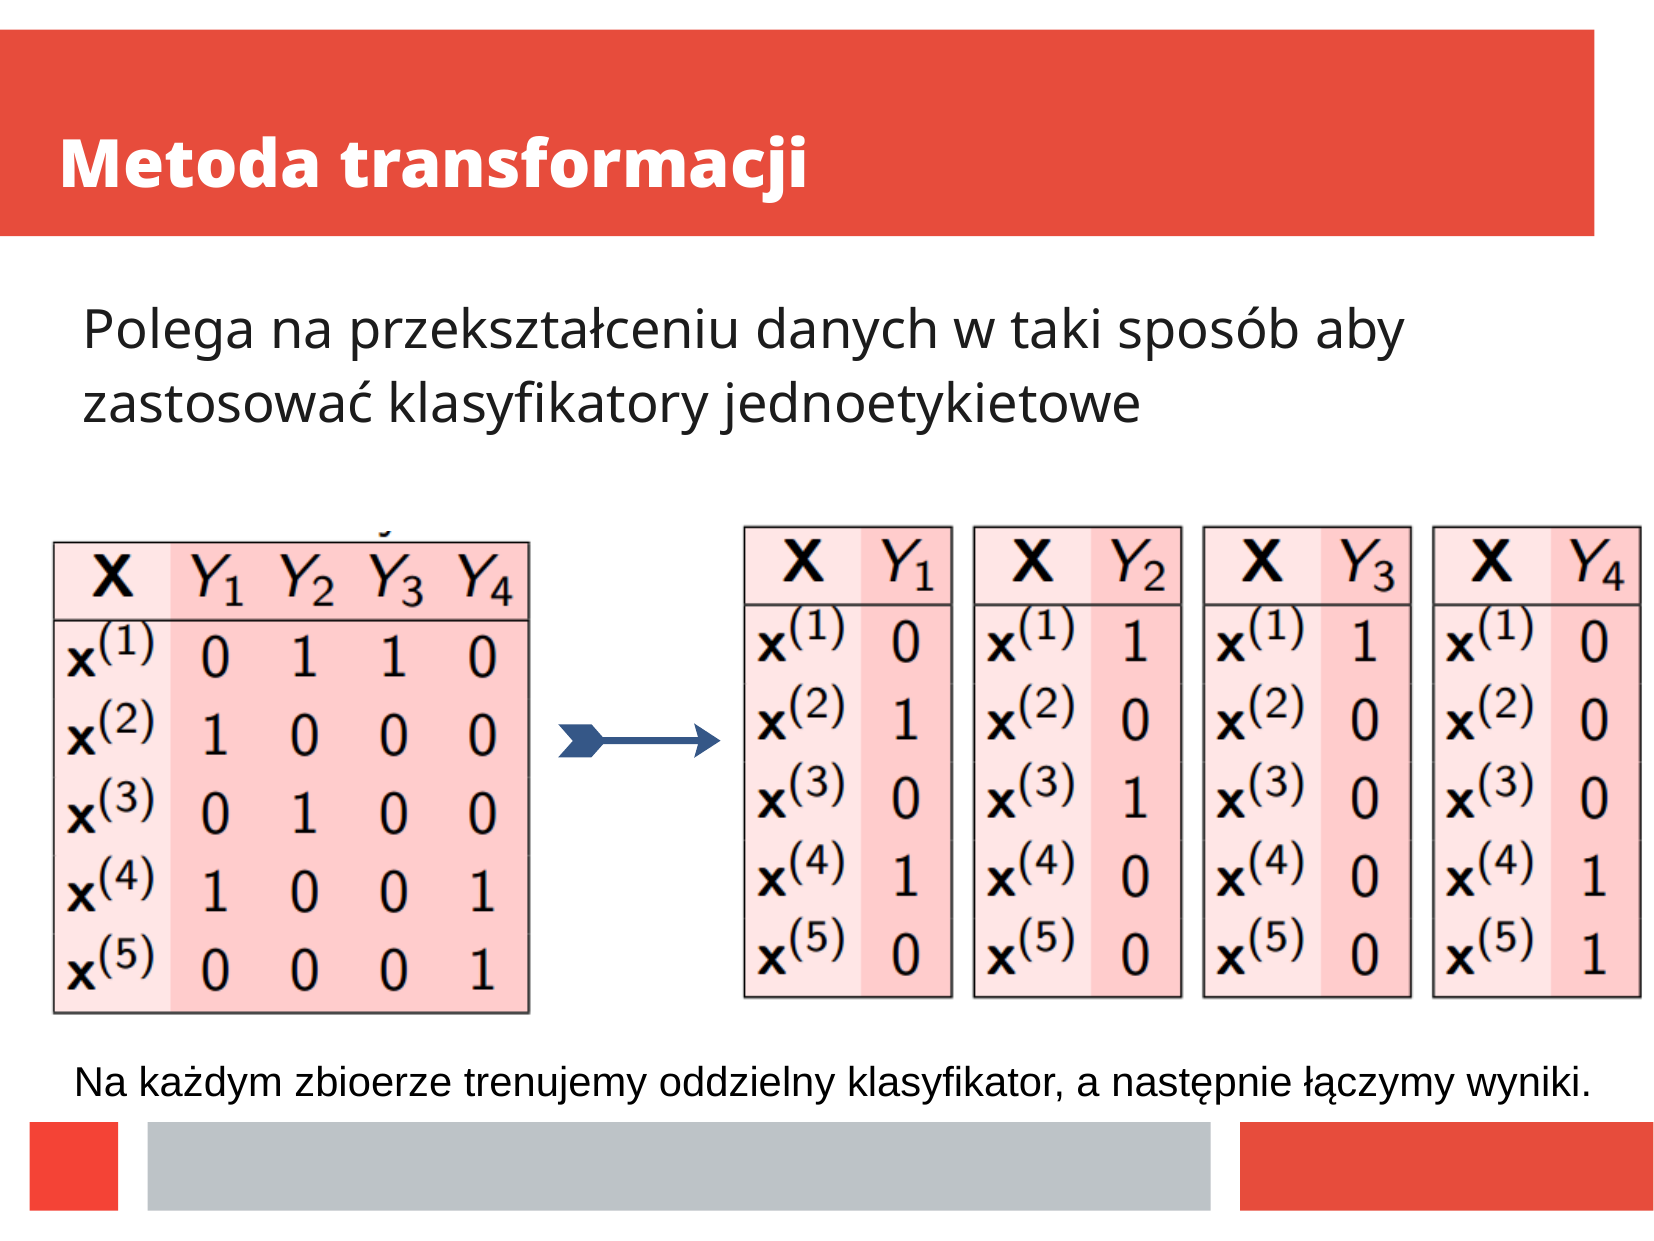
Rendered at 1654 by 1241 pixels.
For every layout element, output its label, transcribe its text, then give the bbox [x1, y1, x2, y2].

picture [8, 519, 1654, 1018]
list Polega na przekształceniu danych w taki sposób aby zastosować klasyfikatory jednoetykietowe [584, 761, 1571, 1010]
list Polega na przekształceniu danych w taki sposób aby zastosować klasyfikatory jednoetykietowe [82, 290, 1571, 720]
text_box Na każdym zbioerze trenujemy oddzielny klasyfikator, a następnie łączymy wyniki. [59, 1051, 1630, 1114]
title Metoda transformacji [59, 59, 1595, 207]
